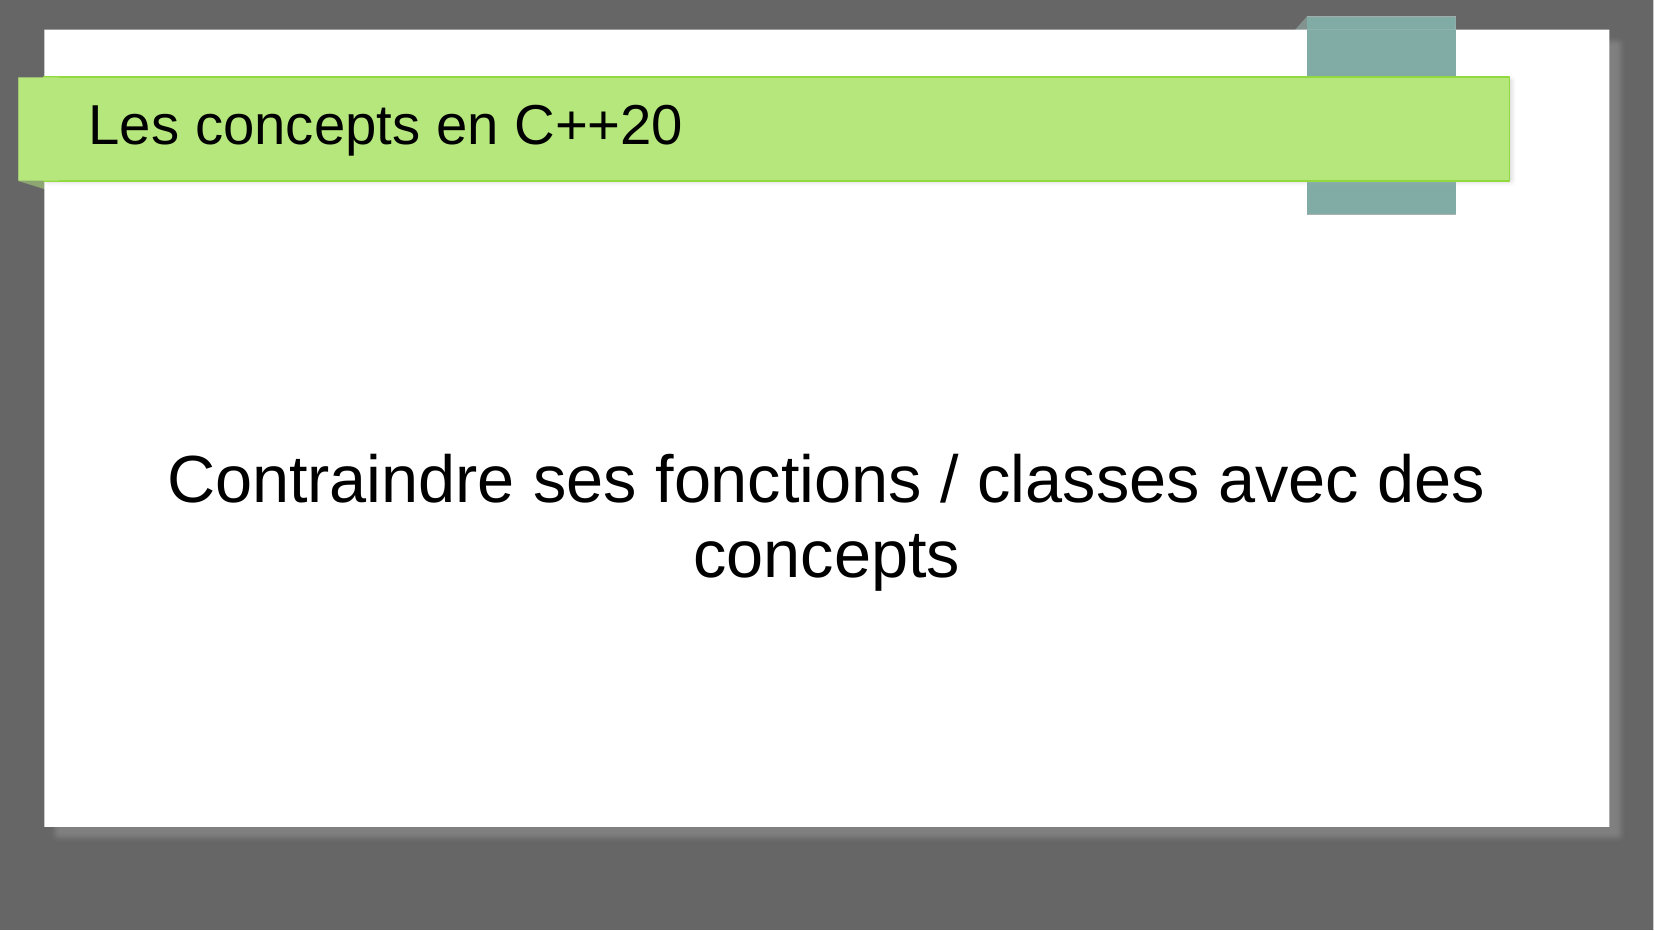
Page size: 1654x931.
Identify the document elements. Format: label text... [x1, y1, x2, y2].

subtitle Contraindre ses fonctions / classes avec des concepts [88, 221, 1565, 813]
title Les concepts en C++20 [88, 73, 1506, 178]
